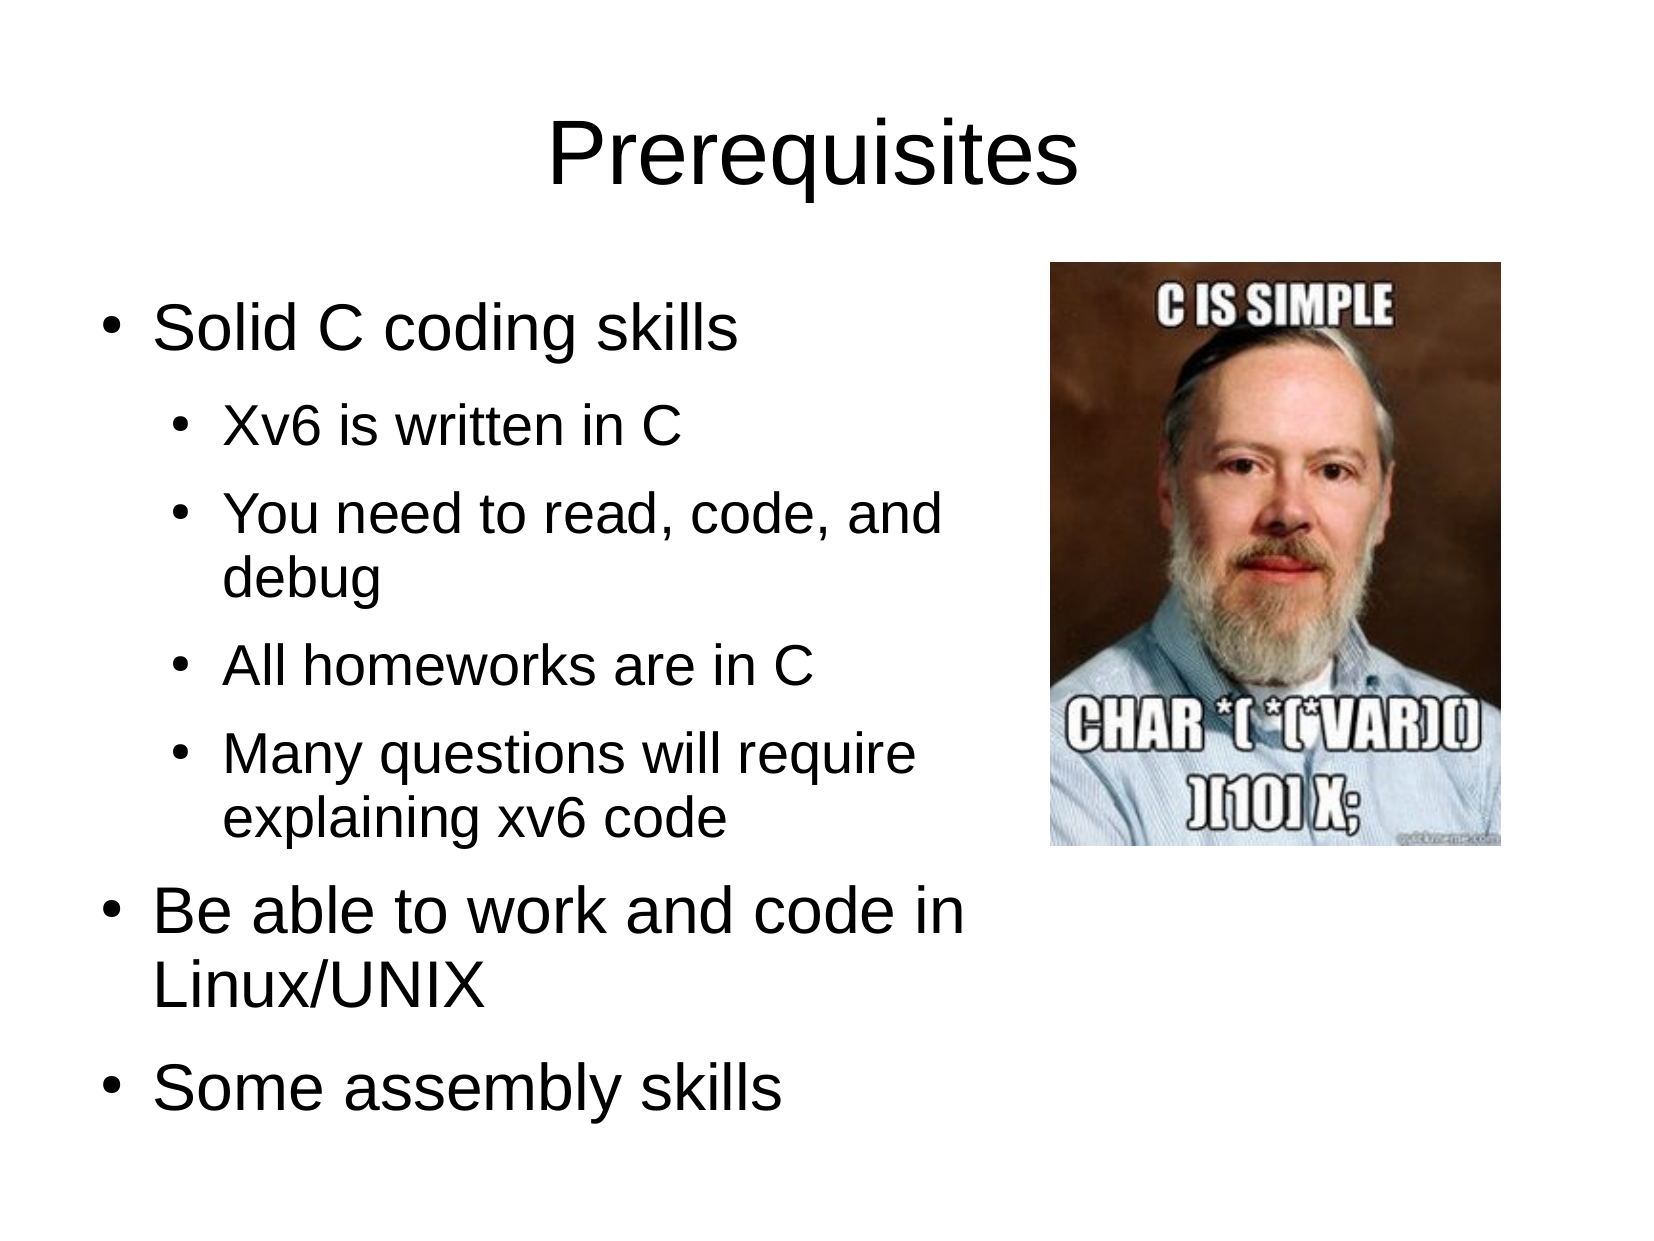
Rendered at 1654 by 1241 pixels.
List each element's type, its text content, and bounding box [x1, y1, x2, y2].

picture [1050, 262, 1501, 846]
title Prerequisites [82, 49, 1571, 257]
list Solid C coding skills Xv6 is written in C You need to read, code, and debug All homeworks are in C Many questions will require explaining xv6 code Be able to work and code in Linux/UNIX Some assembly skills [82, 290, 1051, 1126]
